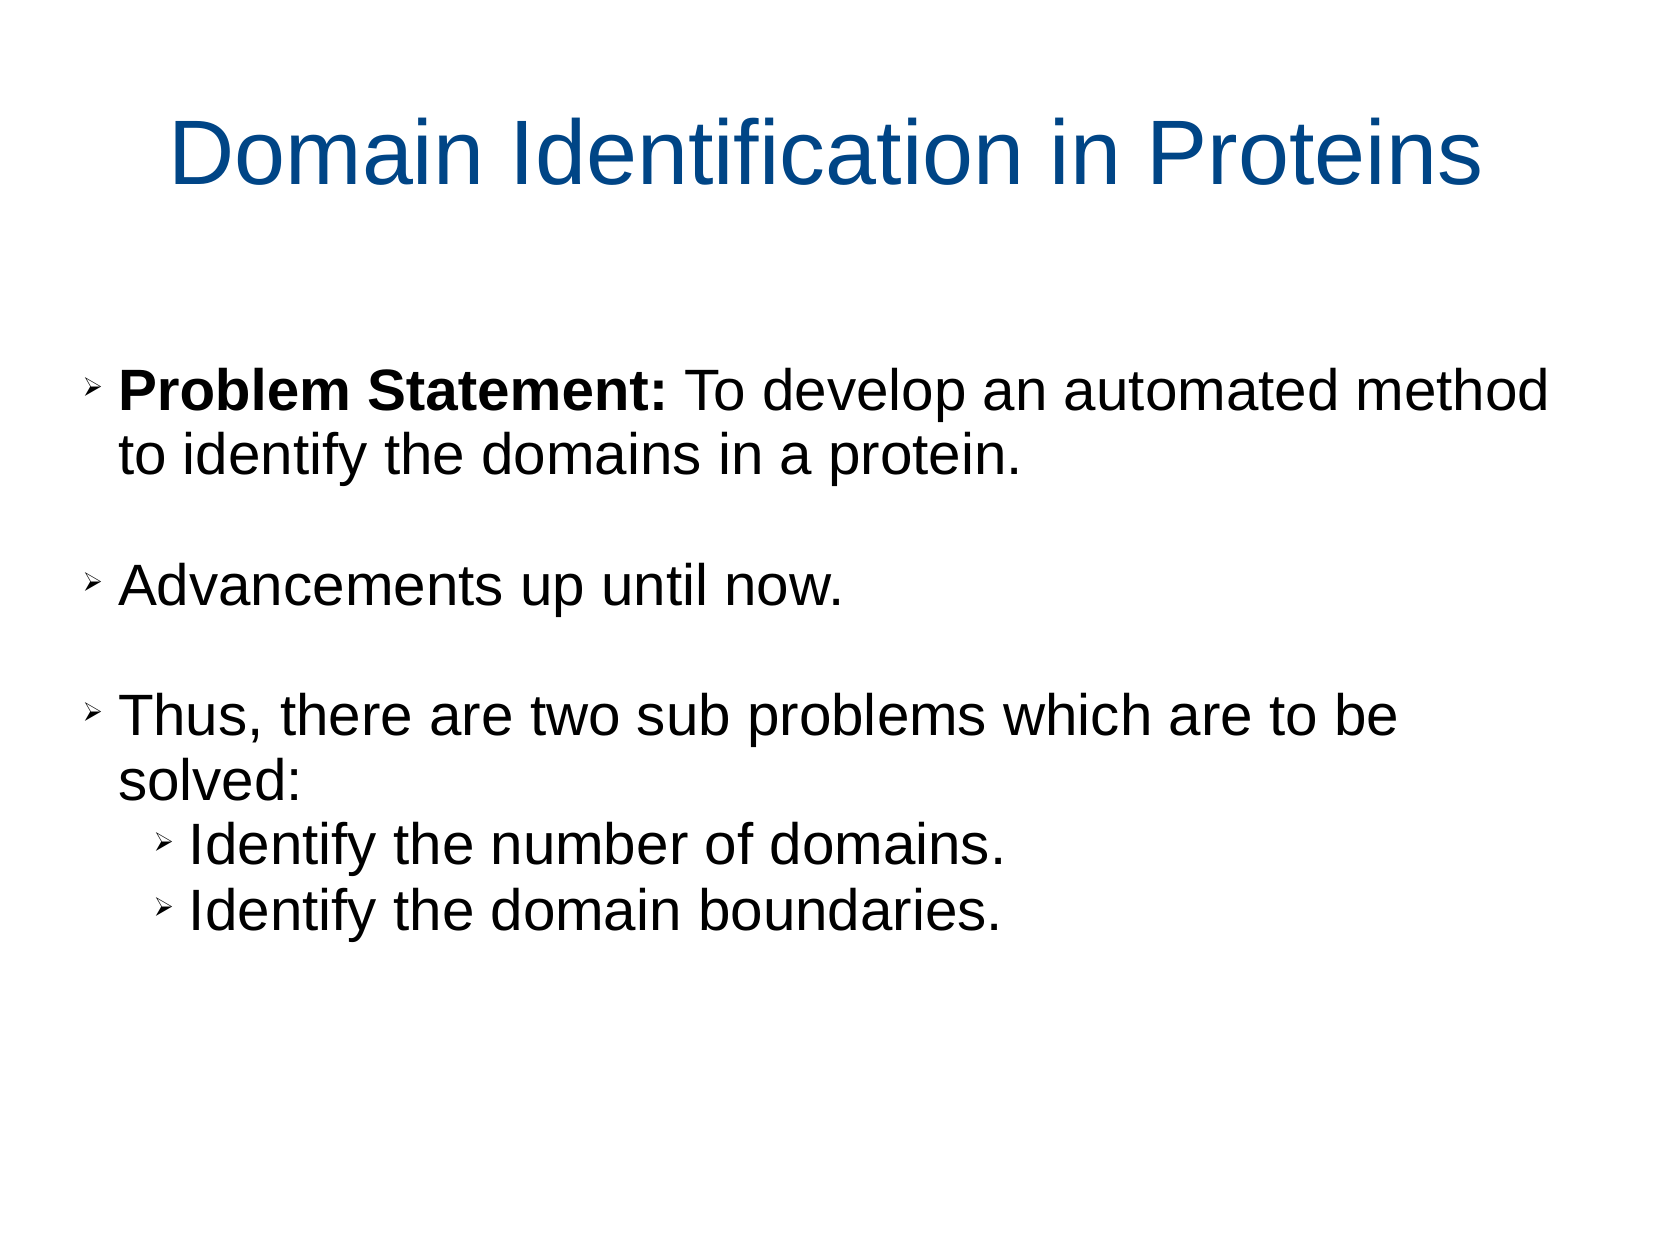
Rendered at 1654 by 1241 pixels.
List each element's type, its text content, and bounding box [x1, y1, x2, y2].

title Domain Identification in Proteins [82, 49, 1571, 257]
subtitle Problem Statement: To develop an automated method to identify the domains in a protein. Advancements up until now. Thus, there are two sub problems which are to be solved: Identify the number of domains. Identify the domain boundaries. [82, 290, 1571, 1010]
